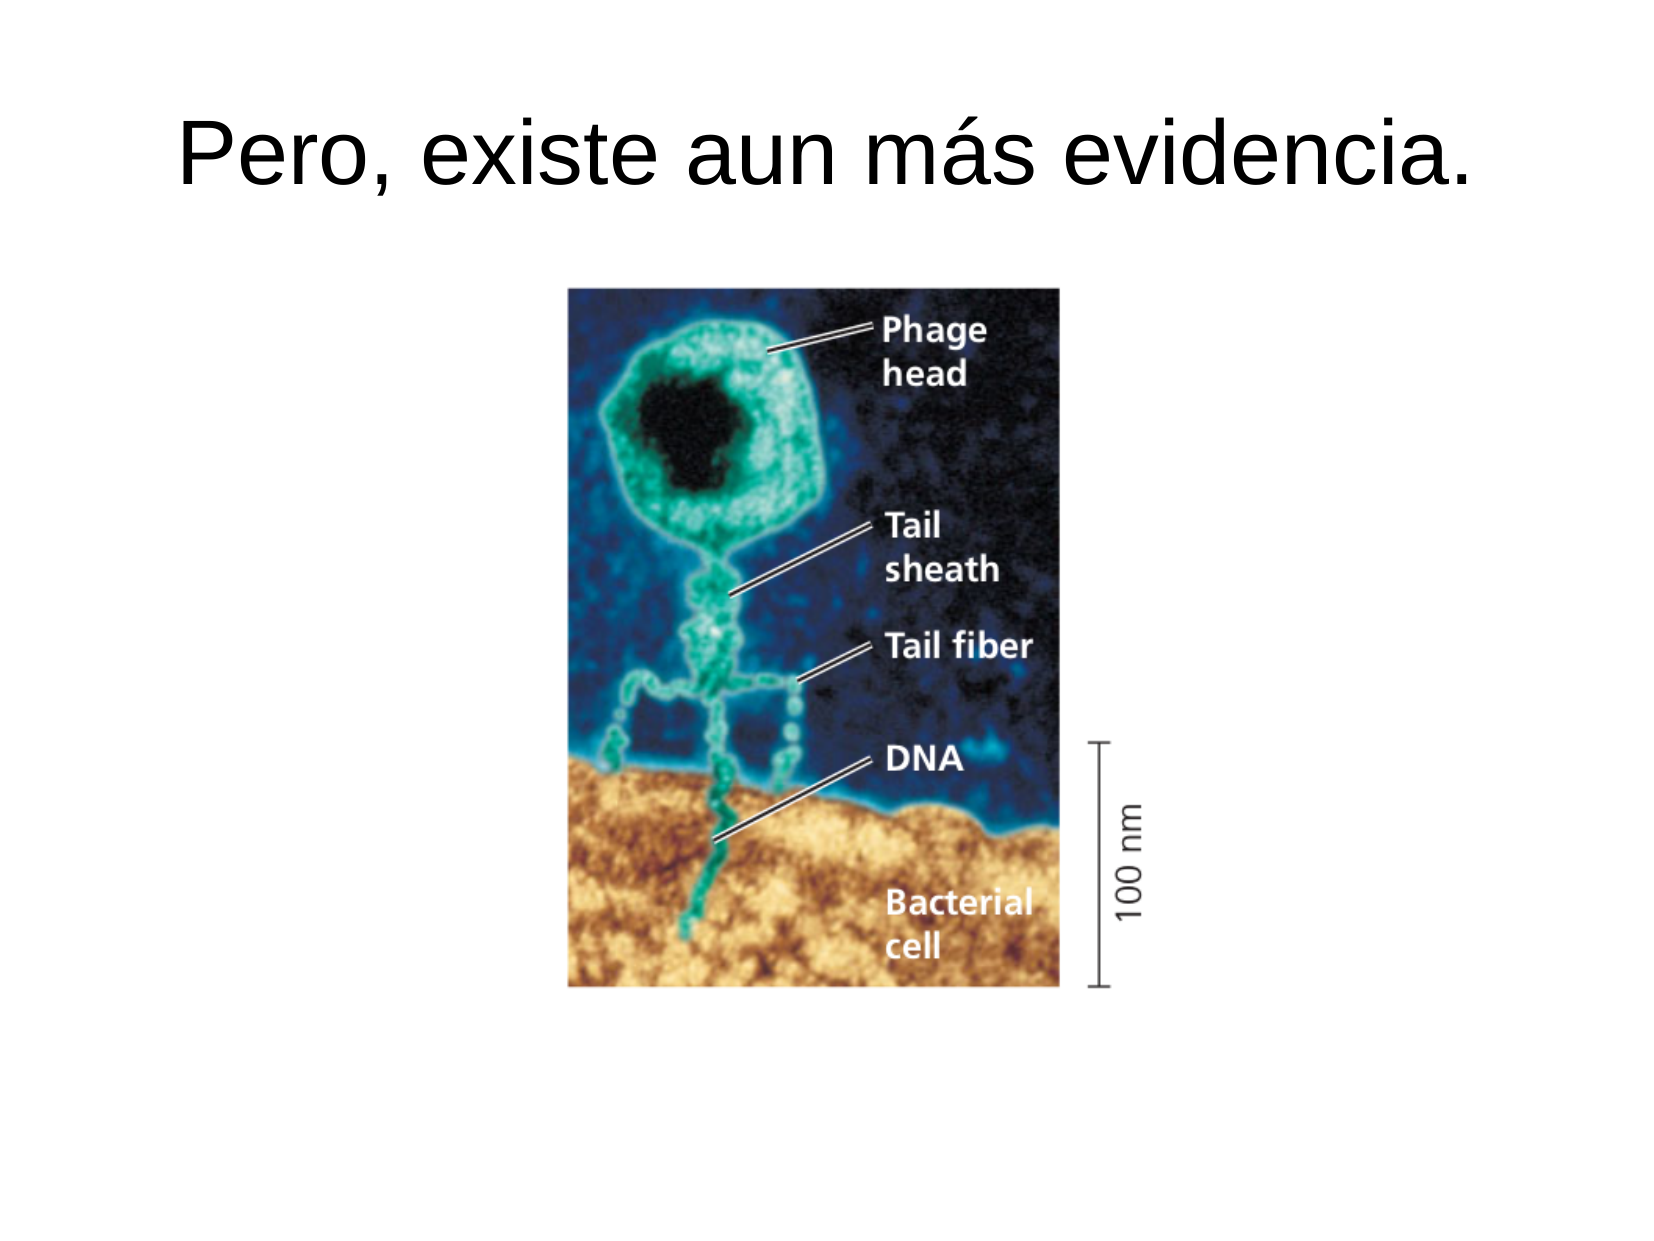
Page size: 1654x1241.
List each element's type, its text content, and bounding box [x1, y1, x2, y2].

picture [555, 275, 1157, 1040]
title Pero, existe aun más evidencia. [82, 49, 1571, 257]
